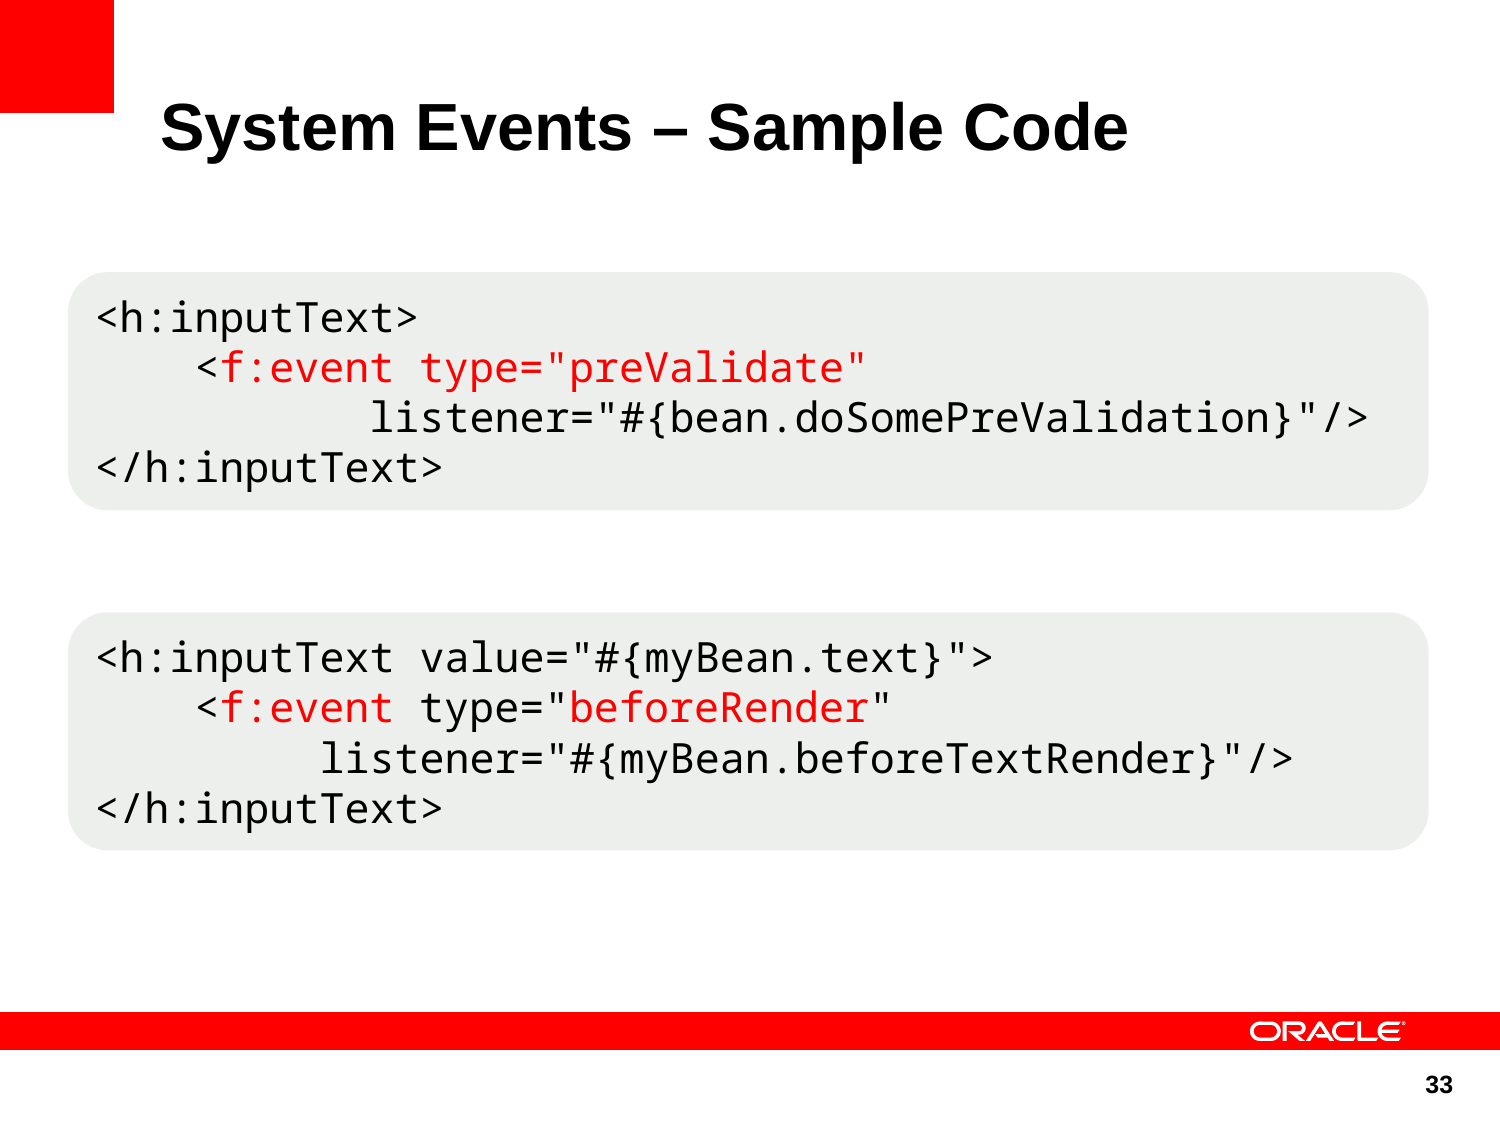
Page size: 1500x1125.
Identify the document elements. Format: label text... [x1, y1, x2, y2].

picture [0, 1012, 1500, 1050]
text_box <h:inputText value="#{myBean.text}"> <f:event type="beforeRender" listener="#{myBean.beforeTextRender}"/> </h:inputText> [67, 612, 1429, 851]
title System Events – Sample Code [145, 42, 1390, 213]
text_box <h:inputText> <f:event type="preValidate" listener="#{bean.doSomePreValidation}"/> </h:inputText> [67, 272, 1429, 511]
picture [0, 0, 114, 113]
